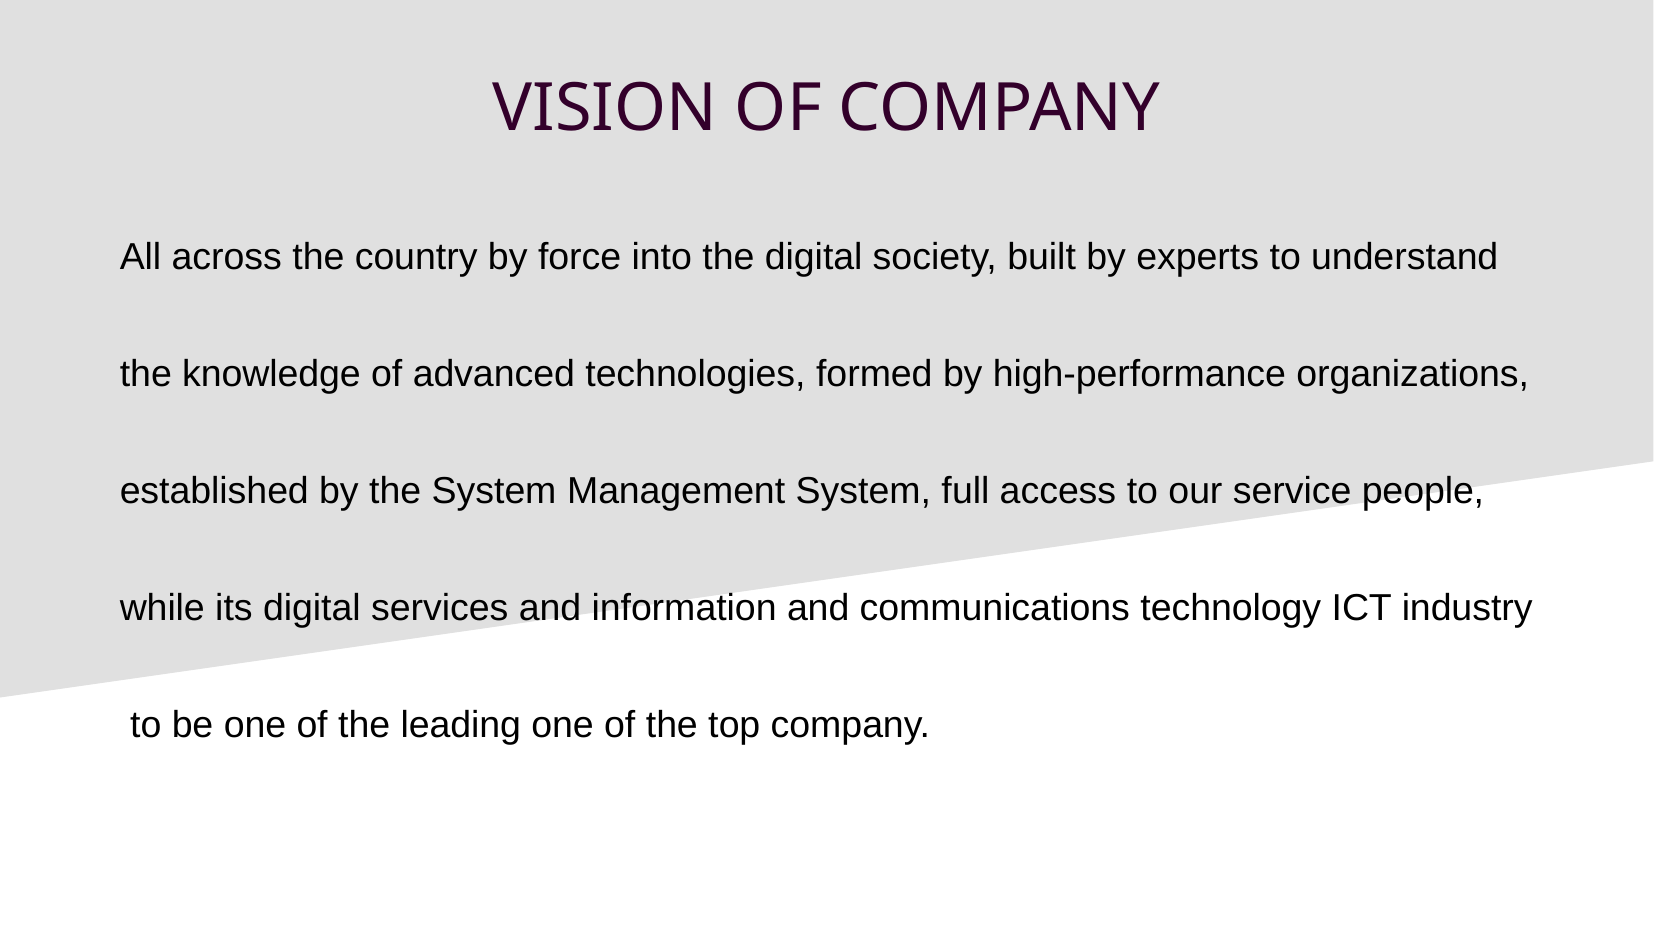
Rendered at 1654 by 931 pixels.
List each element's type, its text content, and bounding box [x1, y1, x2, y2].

title VISION OF COMPANY [82, 14, 1571, 196]
text_box All across the country by force into the digital society, built by experts to understand the knowledge of advanced technologies, formed by high-performance organizations, established by the System Management System, full access to our service people, while its digital services and information and communications technology ICT industry to be one of the leading one of the top company. [105, 228, 1549, 931]
